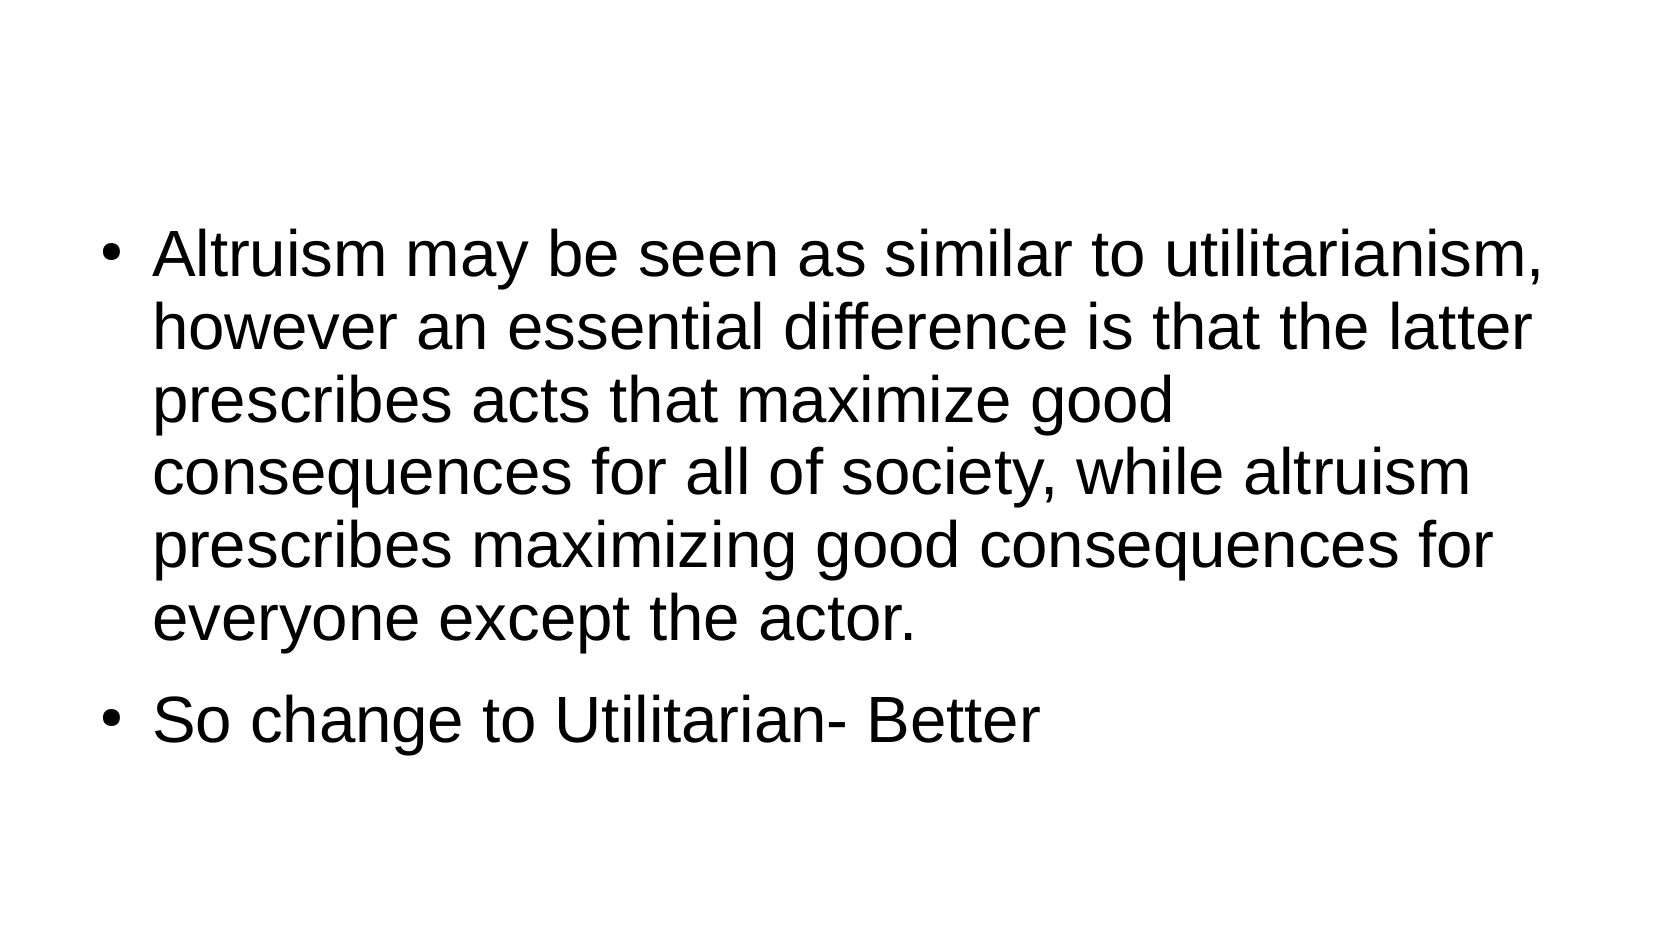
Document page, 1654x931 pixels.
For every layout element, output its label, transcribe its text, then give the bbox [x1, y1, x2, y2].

list Altruism may be seen as similar to utilitarianism, however an essential difference is that the latter prescribes acts that maximize good consequences for all of society, while altruism prescribes maximizing good consequences for everyone except the actor. So change to Utilitarian- Better [82, 217, 1571, 758]
